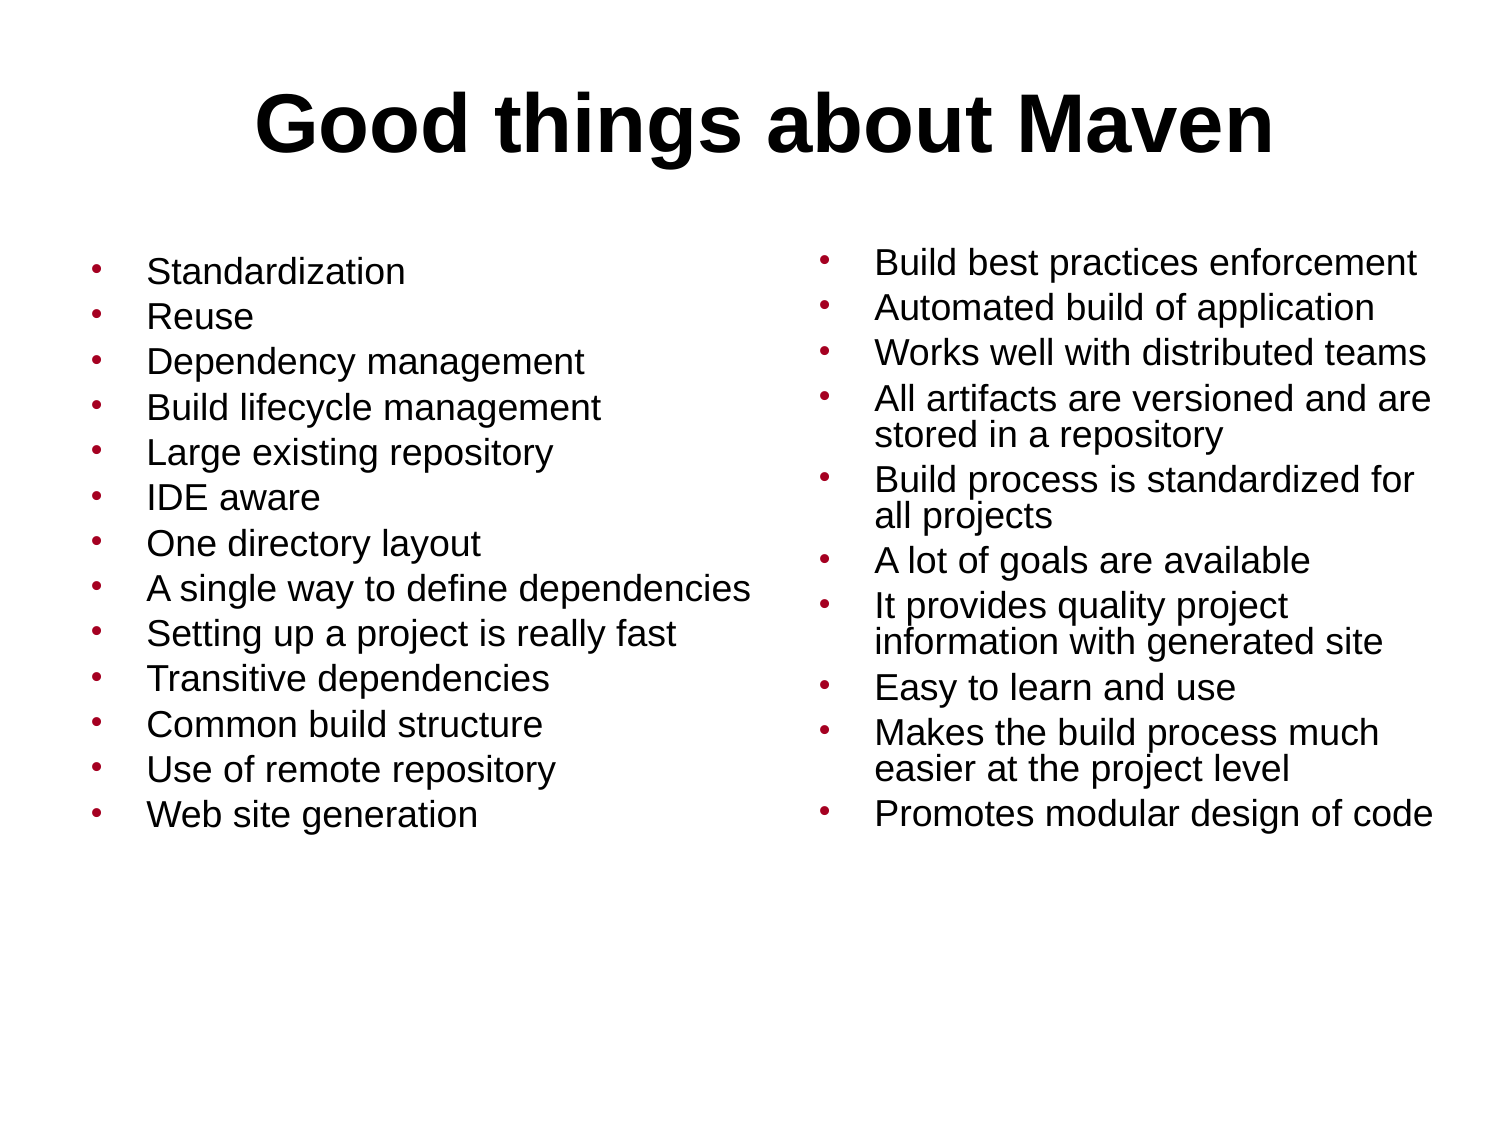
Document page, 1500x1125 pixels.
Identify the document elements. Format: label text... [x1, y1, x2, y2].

list Build best practices enforcement Automated build of application Works well with distributed teams All artifacts are versioned and are stored in a repository Build process is standardized for all projects A lot of goals are available It provides quality project information with generated site Easy to learn and use Makes the build process much easier at the project level Promotes modular design of code [803, 238, 1453, 957]
list Standardization Reuse Dependency management Build lifecycle management Large existing repository IDE aware One directory layout A single way to define dependencies Setting up a project is really fast Transitive dependencies Common build structure Use of remote repository Web site generation [75, 248, 1395, 1075]
title Good things about Maven [75, 44, 1425, 177]
